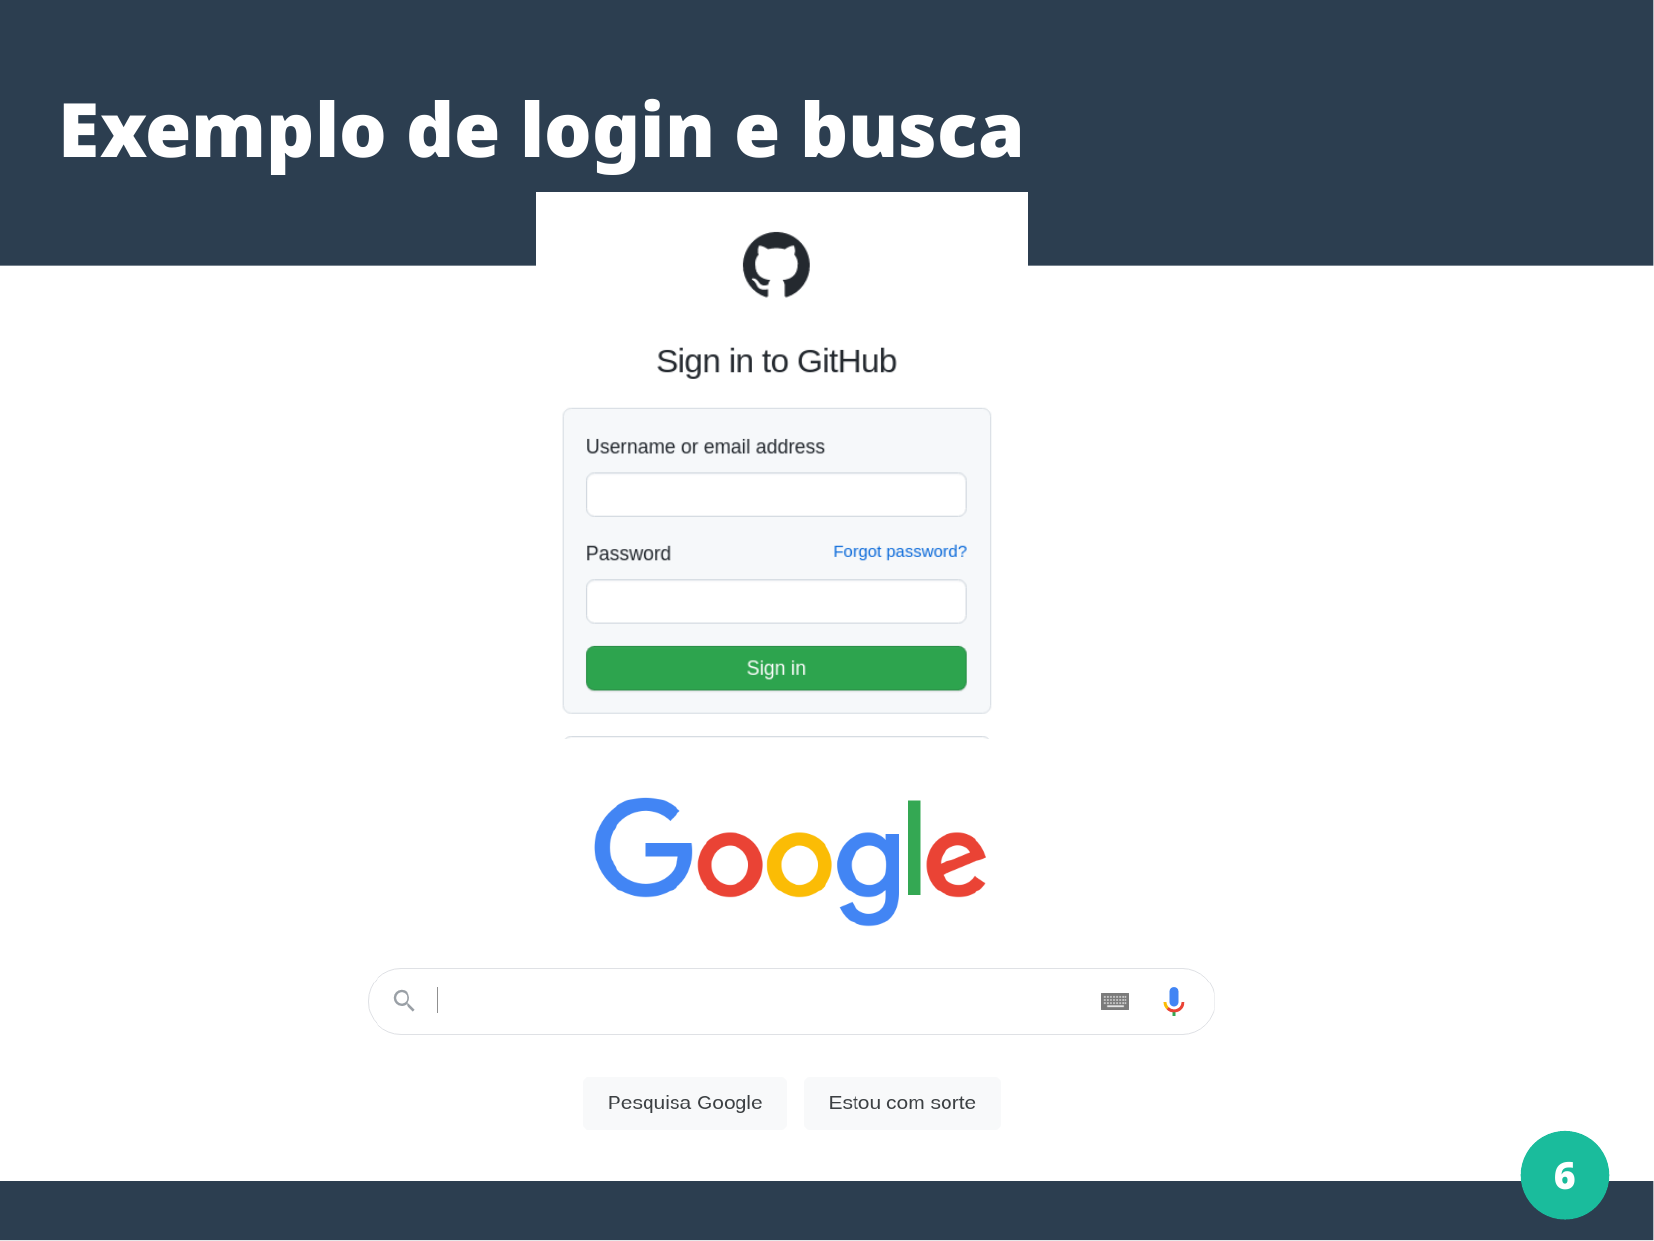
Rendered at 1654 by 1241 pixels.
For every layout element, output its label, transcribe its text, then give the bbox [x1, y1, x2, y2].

title Exemplo de login e busca [59, 49, 1595, 207]
picture [318, 192, 1244, 1134]
